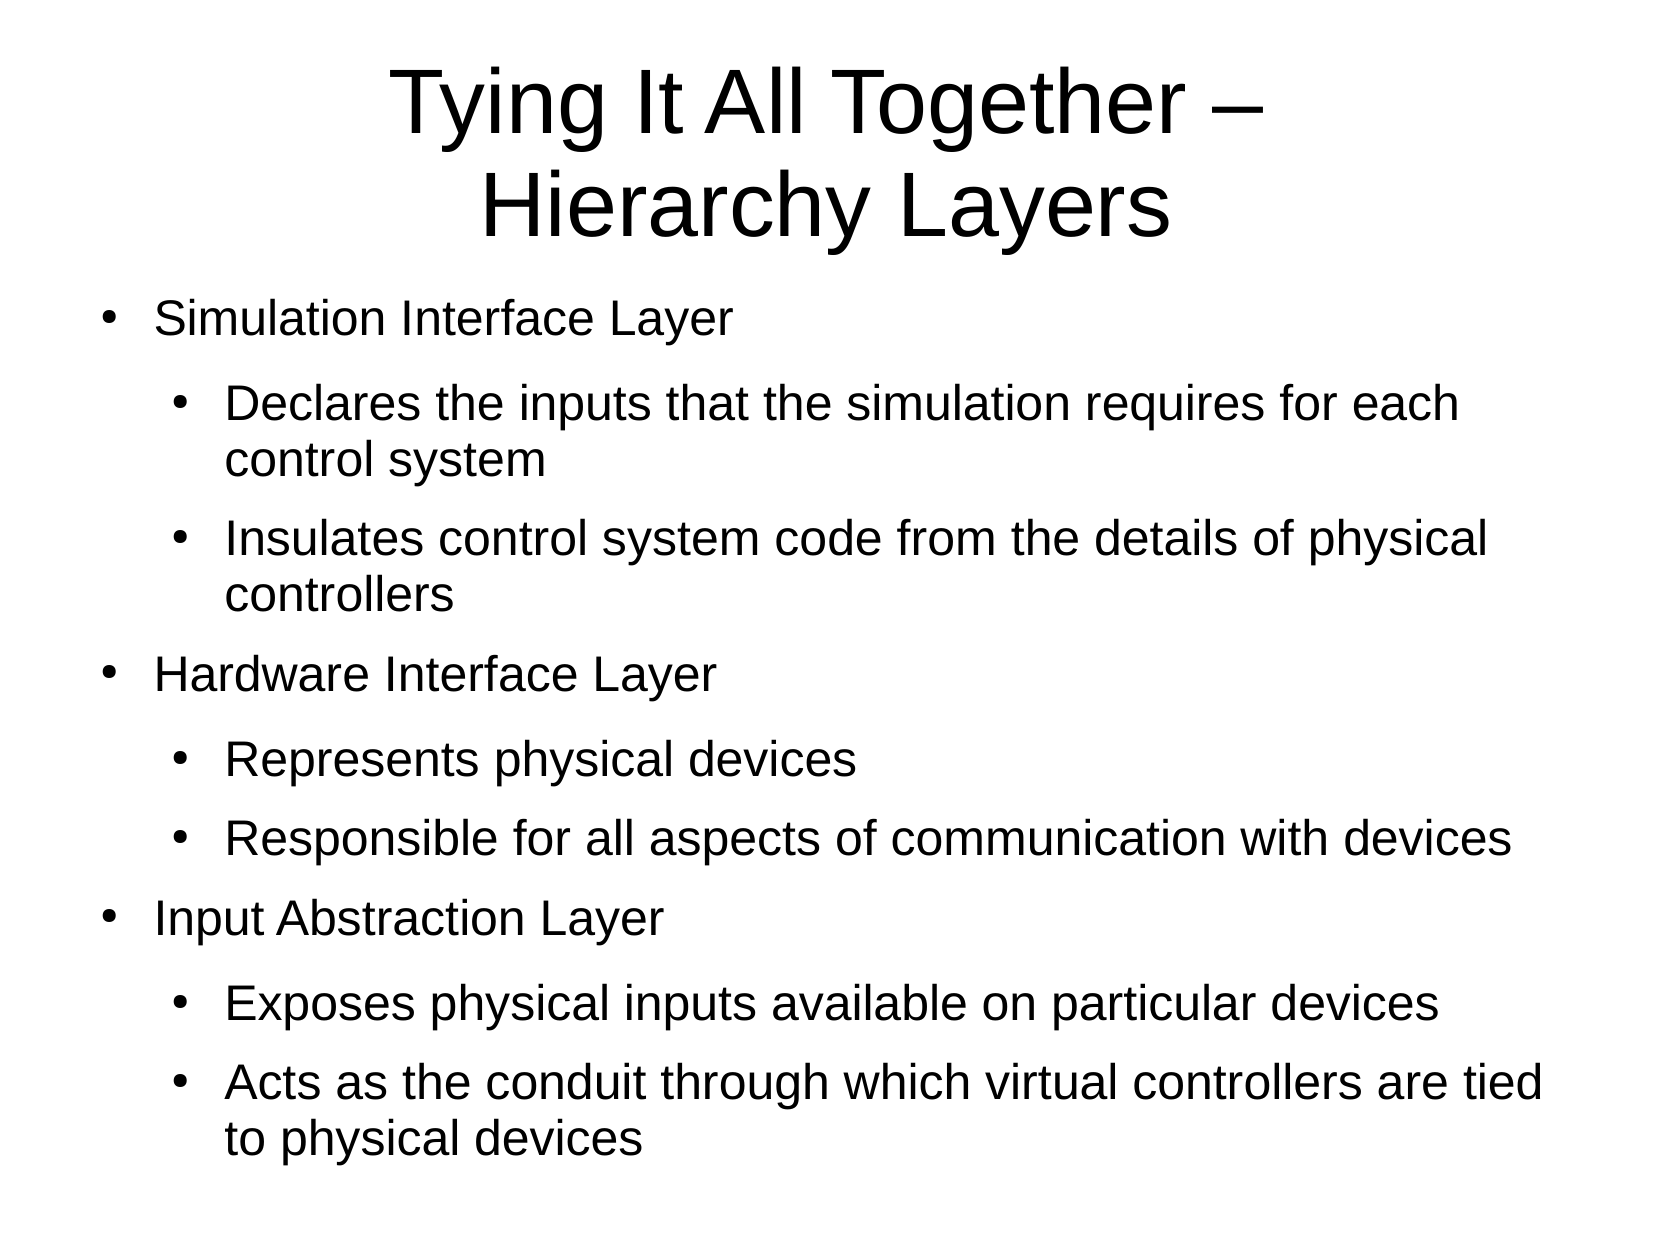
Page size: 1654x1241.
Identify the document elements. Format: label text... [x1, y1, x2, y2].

list Simulation Interface Layer Declares the inputs that the simulation requires for each control system Insulates control system code from the details of physical controllers Hardware Interface Layer Represents physical devices Responsible for all aspects of communication with devices Input Abstraction Layer Exposes physical inputs available on particular devices Acts as the conduit through which virtual controllers are tied to physical devices [82, 290, 1571, 1166]
title Tying It All Together – Hierarchy Layers [82, 49, 1571, 257]
